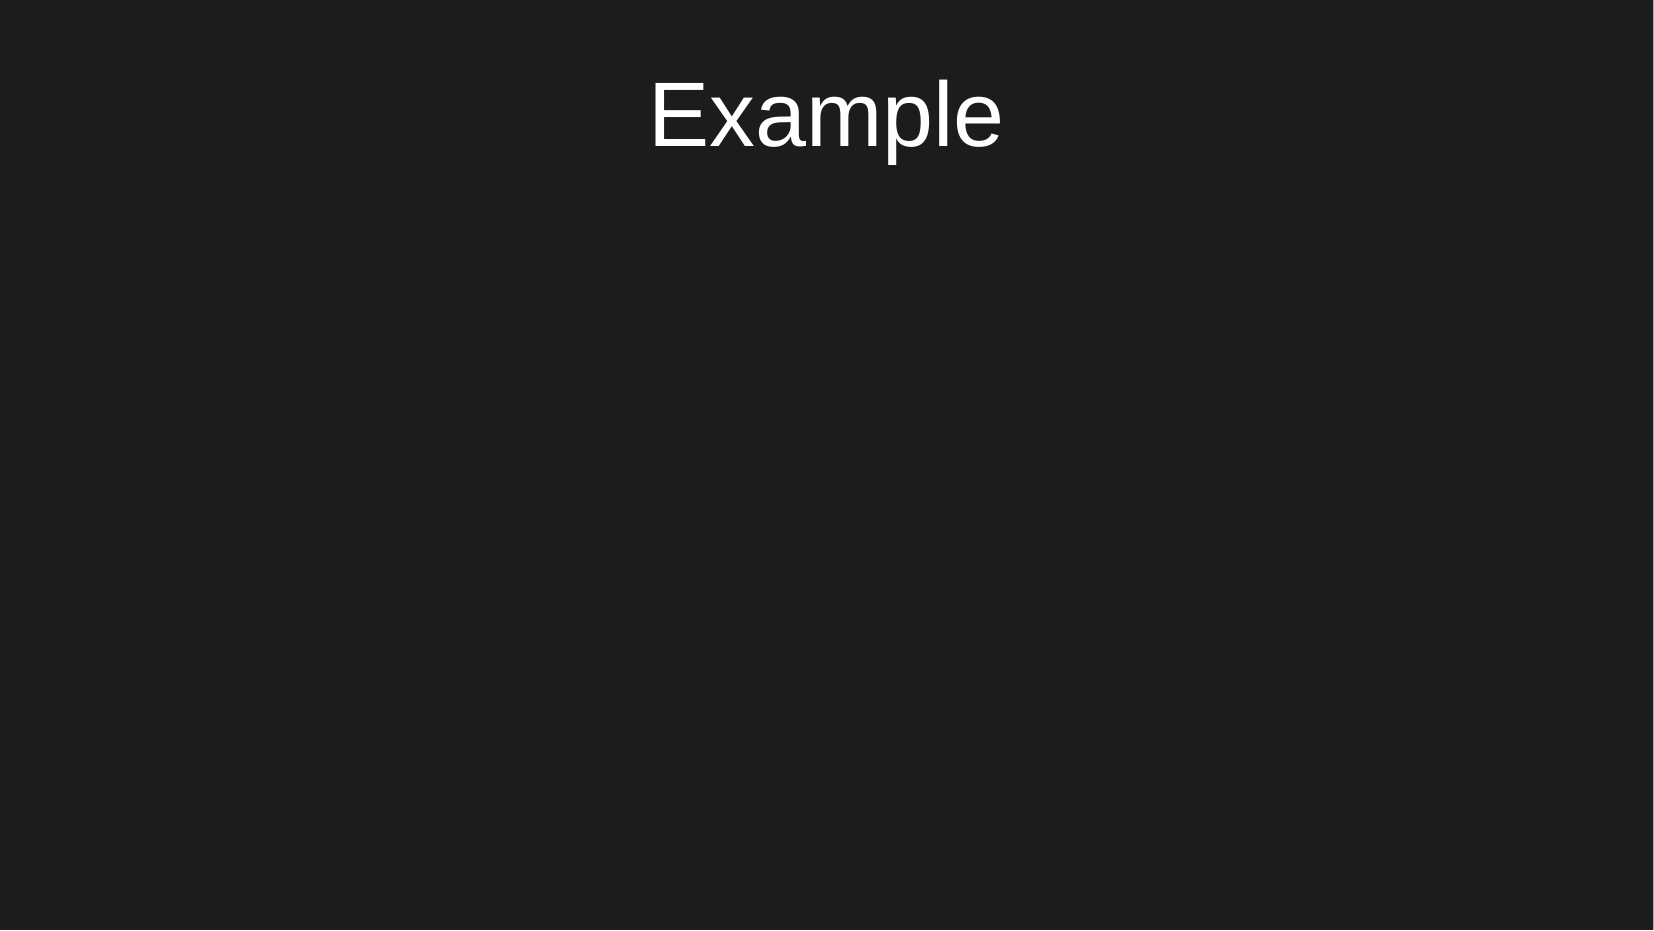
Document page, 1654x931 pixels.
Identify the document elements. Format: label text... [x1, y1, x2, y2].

title Example [82, 37, 1571, 193]
